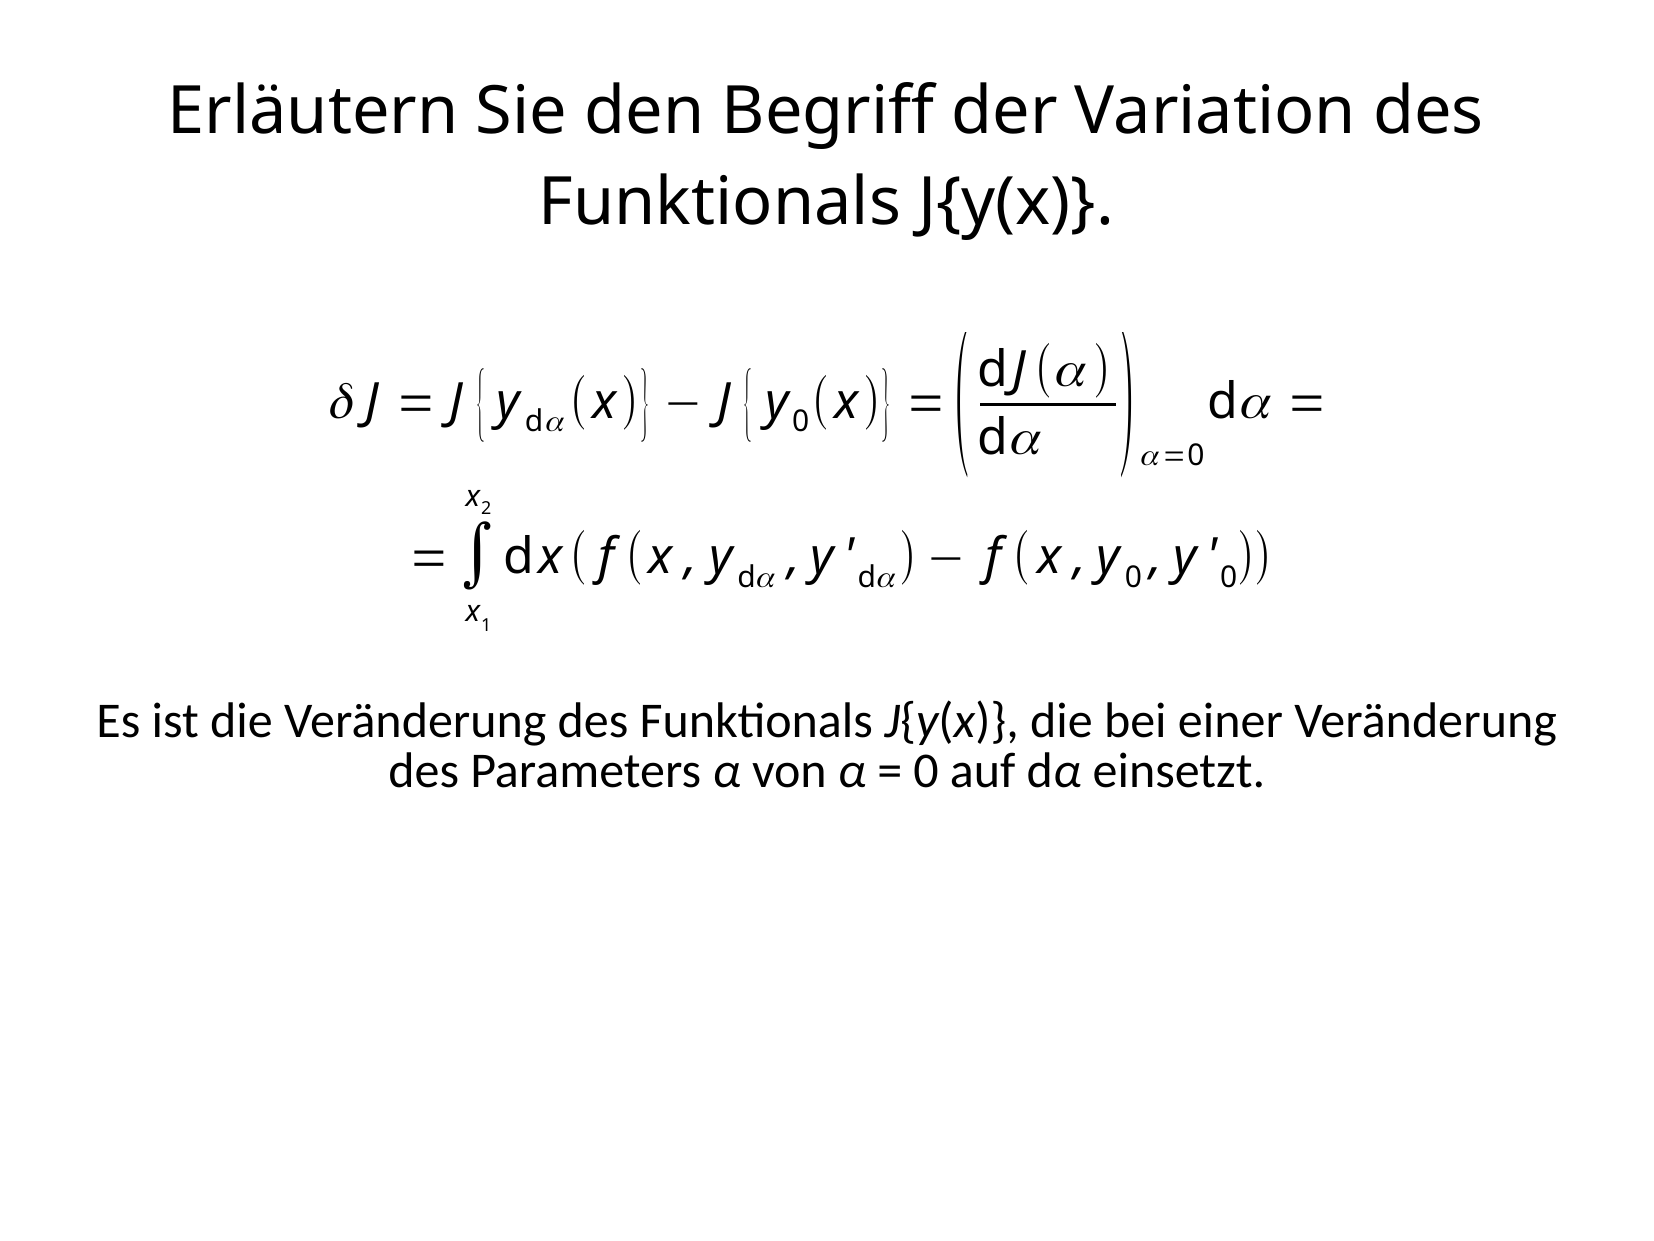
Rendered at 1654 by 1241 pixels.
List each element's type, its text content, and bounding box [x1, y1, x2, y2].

title Erläutern Sie den Begriff der Variation des Funktionals J{y(x)}. [82, 49, 1571, 257]
subtitle Es ist die Veränderung des Funktionals J{y(x)}, die bei einer Veränderung des Parameters α von α = 0 auf dα einsetzt. [82, 290, 1571, 1010]
chart [320, 332, 1334, 636]
